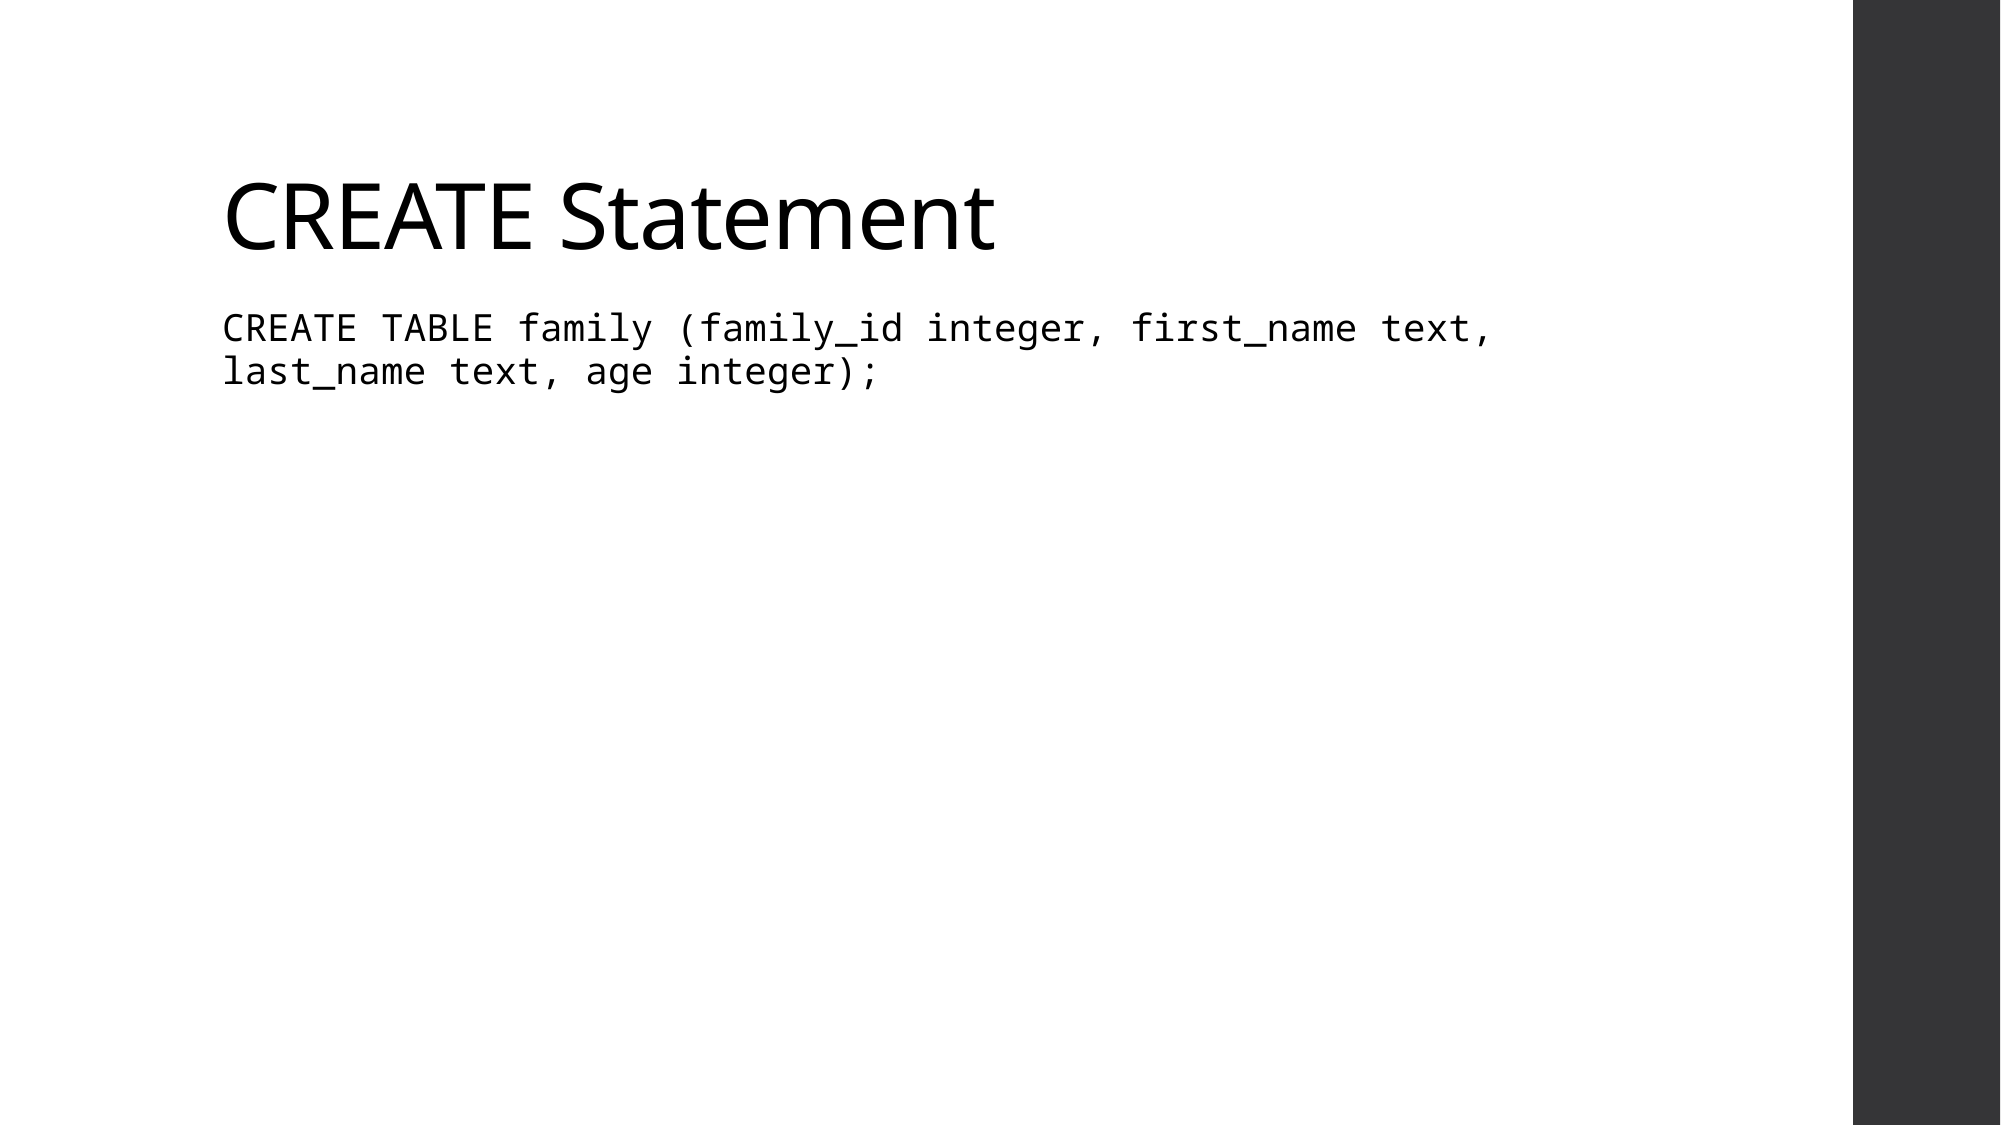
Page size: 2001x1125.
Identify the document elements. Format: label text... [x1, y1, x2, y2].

list CREATE TABLE family (family_id integer, first_name text, last_name text, age integer); [206, 299, 1617, 1014]
title CREATE Statement [206, 60, 1797, 278]
